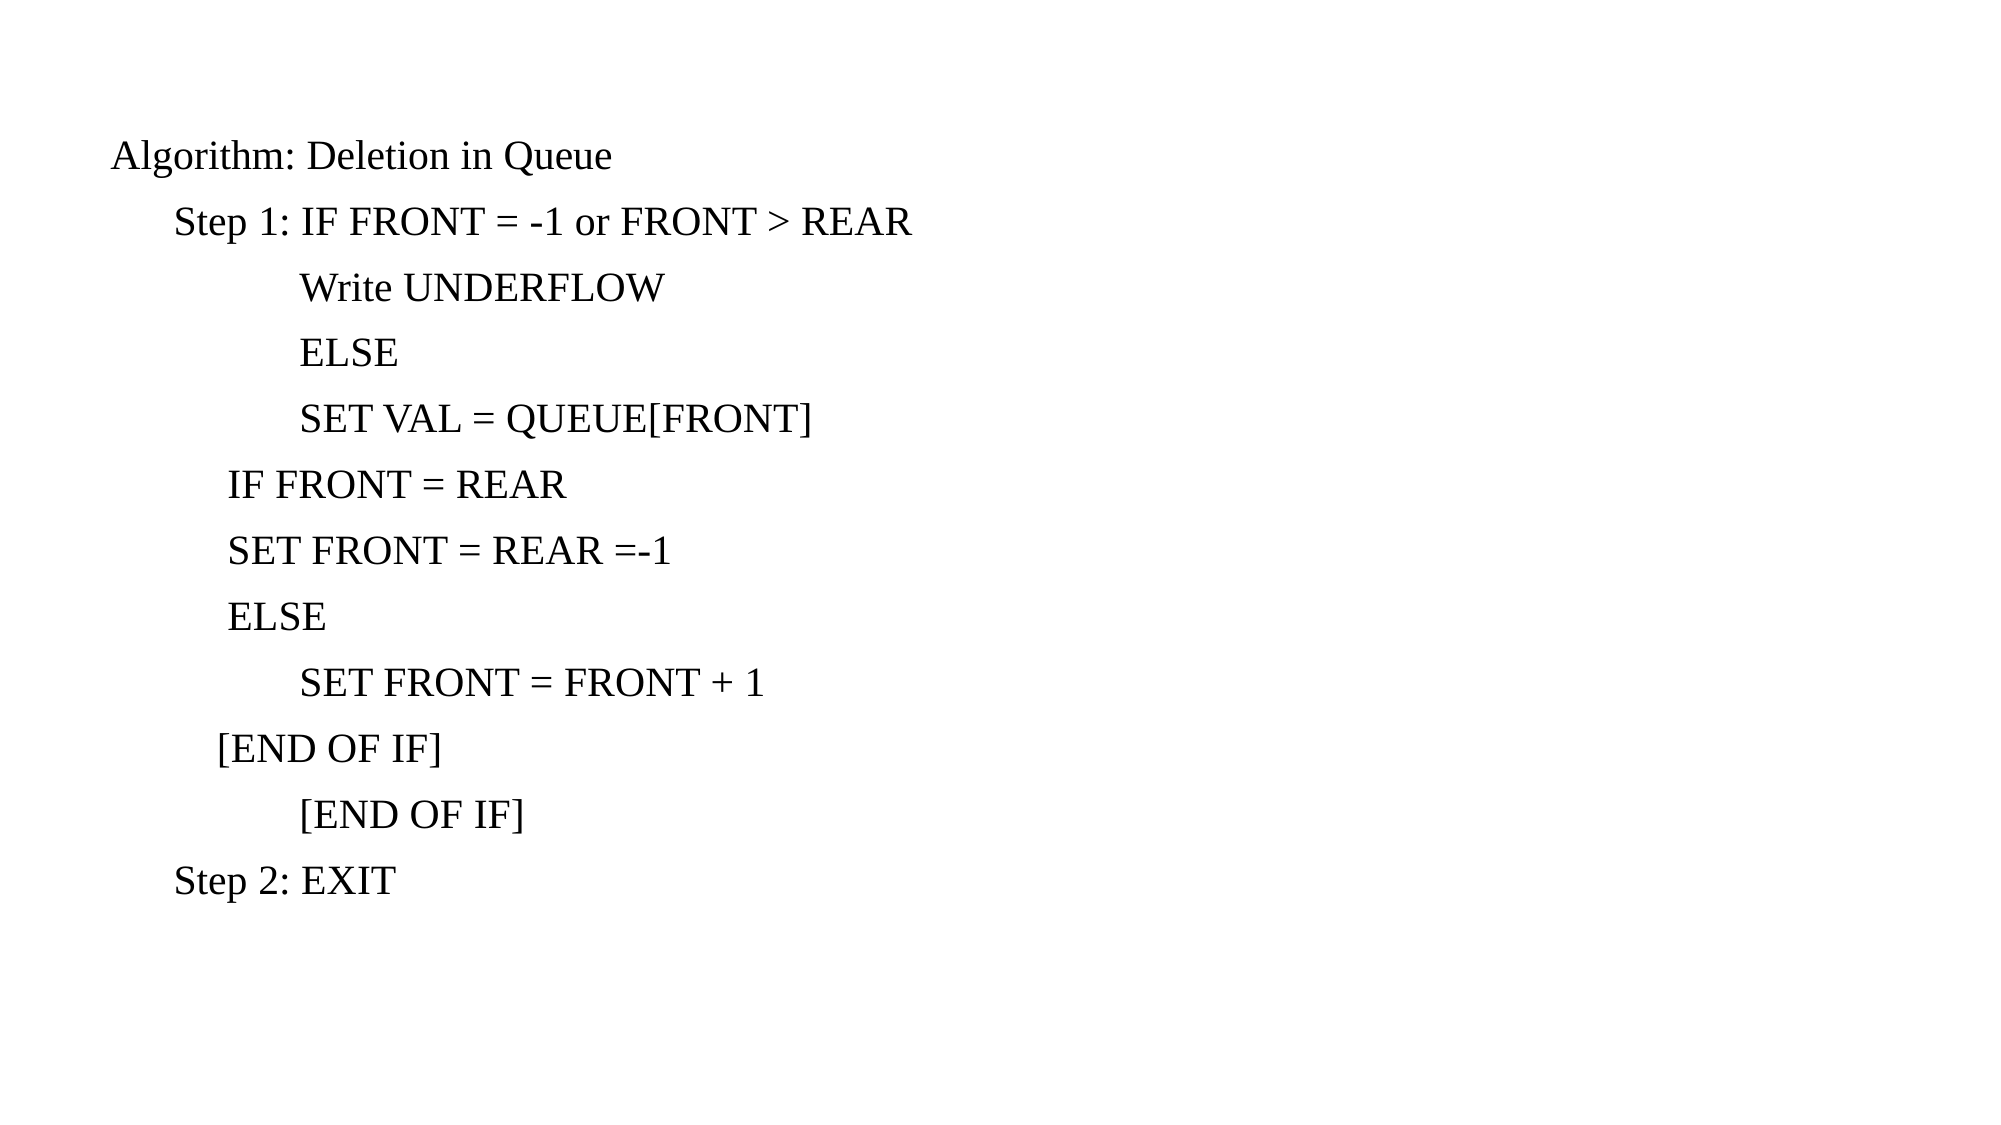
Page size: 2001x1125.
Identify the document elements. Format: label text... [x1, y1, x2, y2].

list Algorithm: Deletion in Queue Step 1: IF FRONT = -1 or FRONT > REAR Write UNDERFLOW ELSE SET VAL = QUEUE[FRONT] IF FRONT = REAR SET FRONT = REAR =-1 ELSE SET FRONT = FRONT + 1 [END OF IF] [END OF IF] Step 2: EXIT [95, 125, 1863, 1014]
